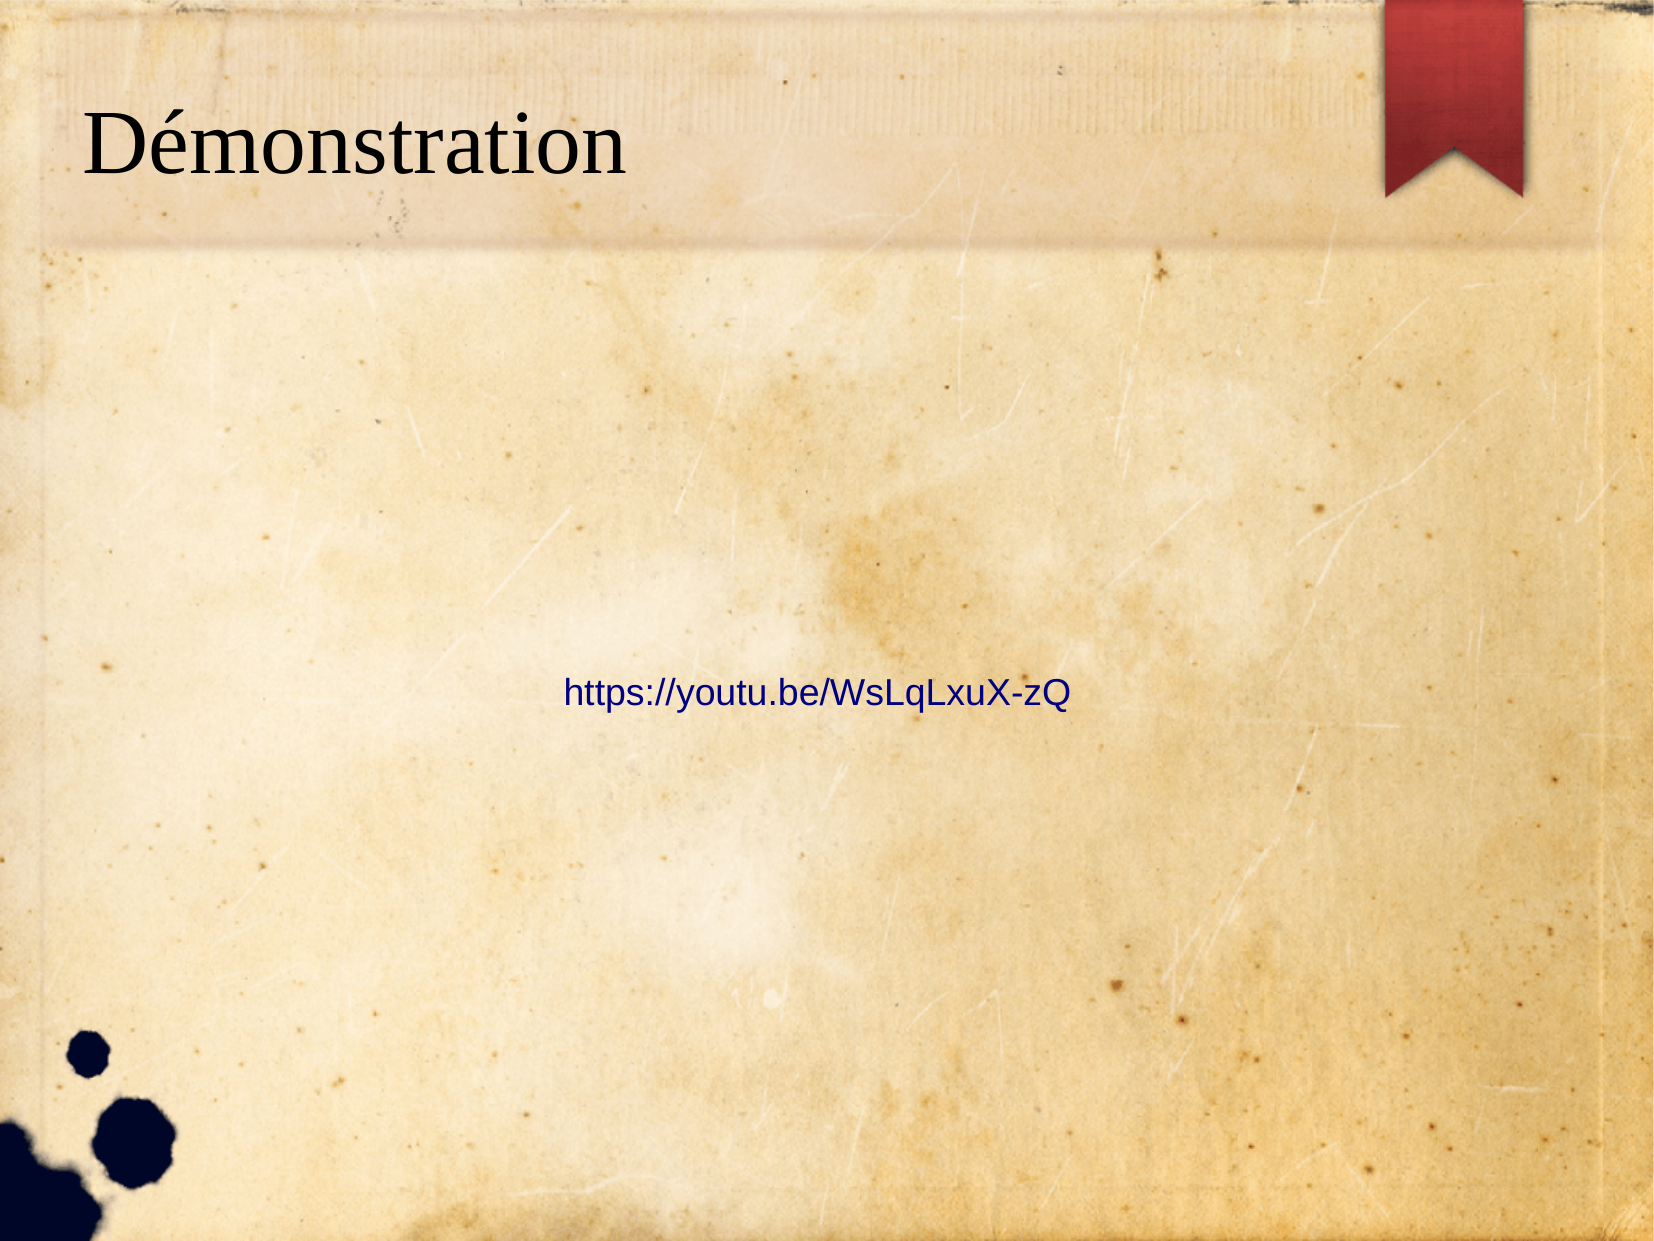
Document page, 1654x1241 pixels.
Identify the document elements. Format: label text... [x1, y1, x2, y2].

text_box https://youtu.be/WsLqLxuX-zQ [548, 663, 1087, 721]
title Démonstration [82, 49, 1347, 237]
picture [0, 0, 1654, 1241]
